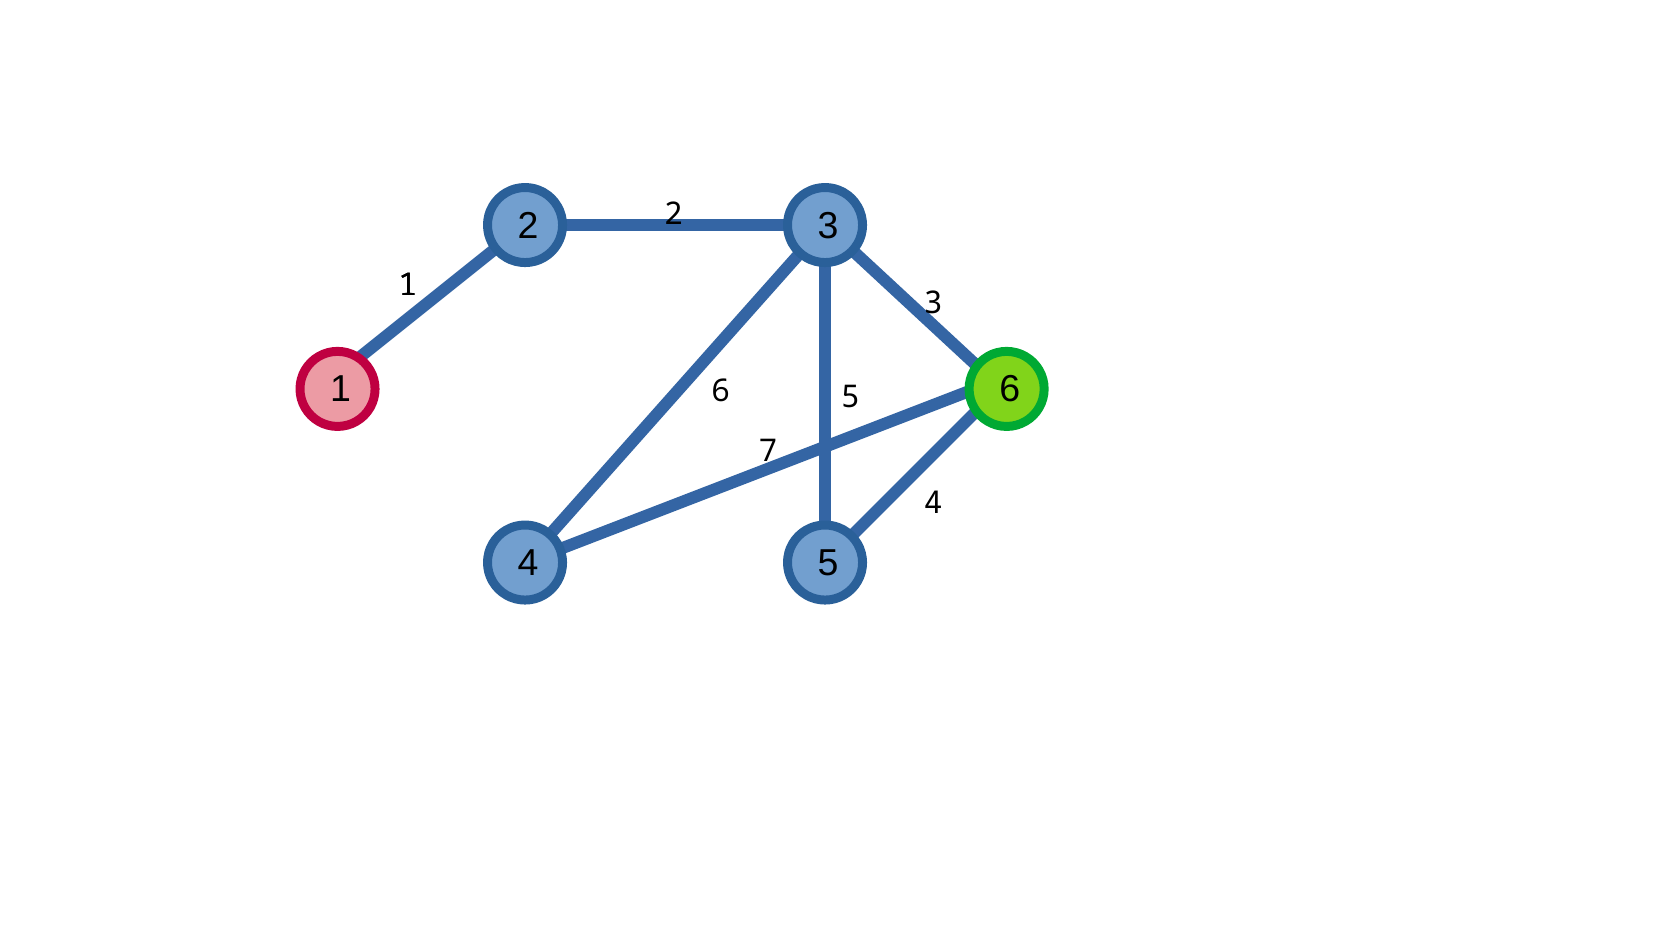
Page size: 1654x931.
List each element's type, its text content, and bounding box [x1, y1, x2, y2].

text_box 4 [487, 525, 563, 601]
text_box 6 [696, 361, 744, 411]
text_box 2 [649, 183, 697, 234]
text_box 3 [909, 272, 957, 322]
text_box 3 [787, 187, 863, 263]
text_box 7 [743, 420, 791, 470]
text_box 2 [487, 187, 563, 263]
text_box 4 [909, 473, 957, 523]
text_box 5 [826, 366, 874, 417]
text_box 1 [383, 254, 431, 305]
text_box 5 [787, 525, 863, 601]
text_box 1 [300, 351, 376, 427]
text_box 6 [969, 351, 1045, 427]
